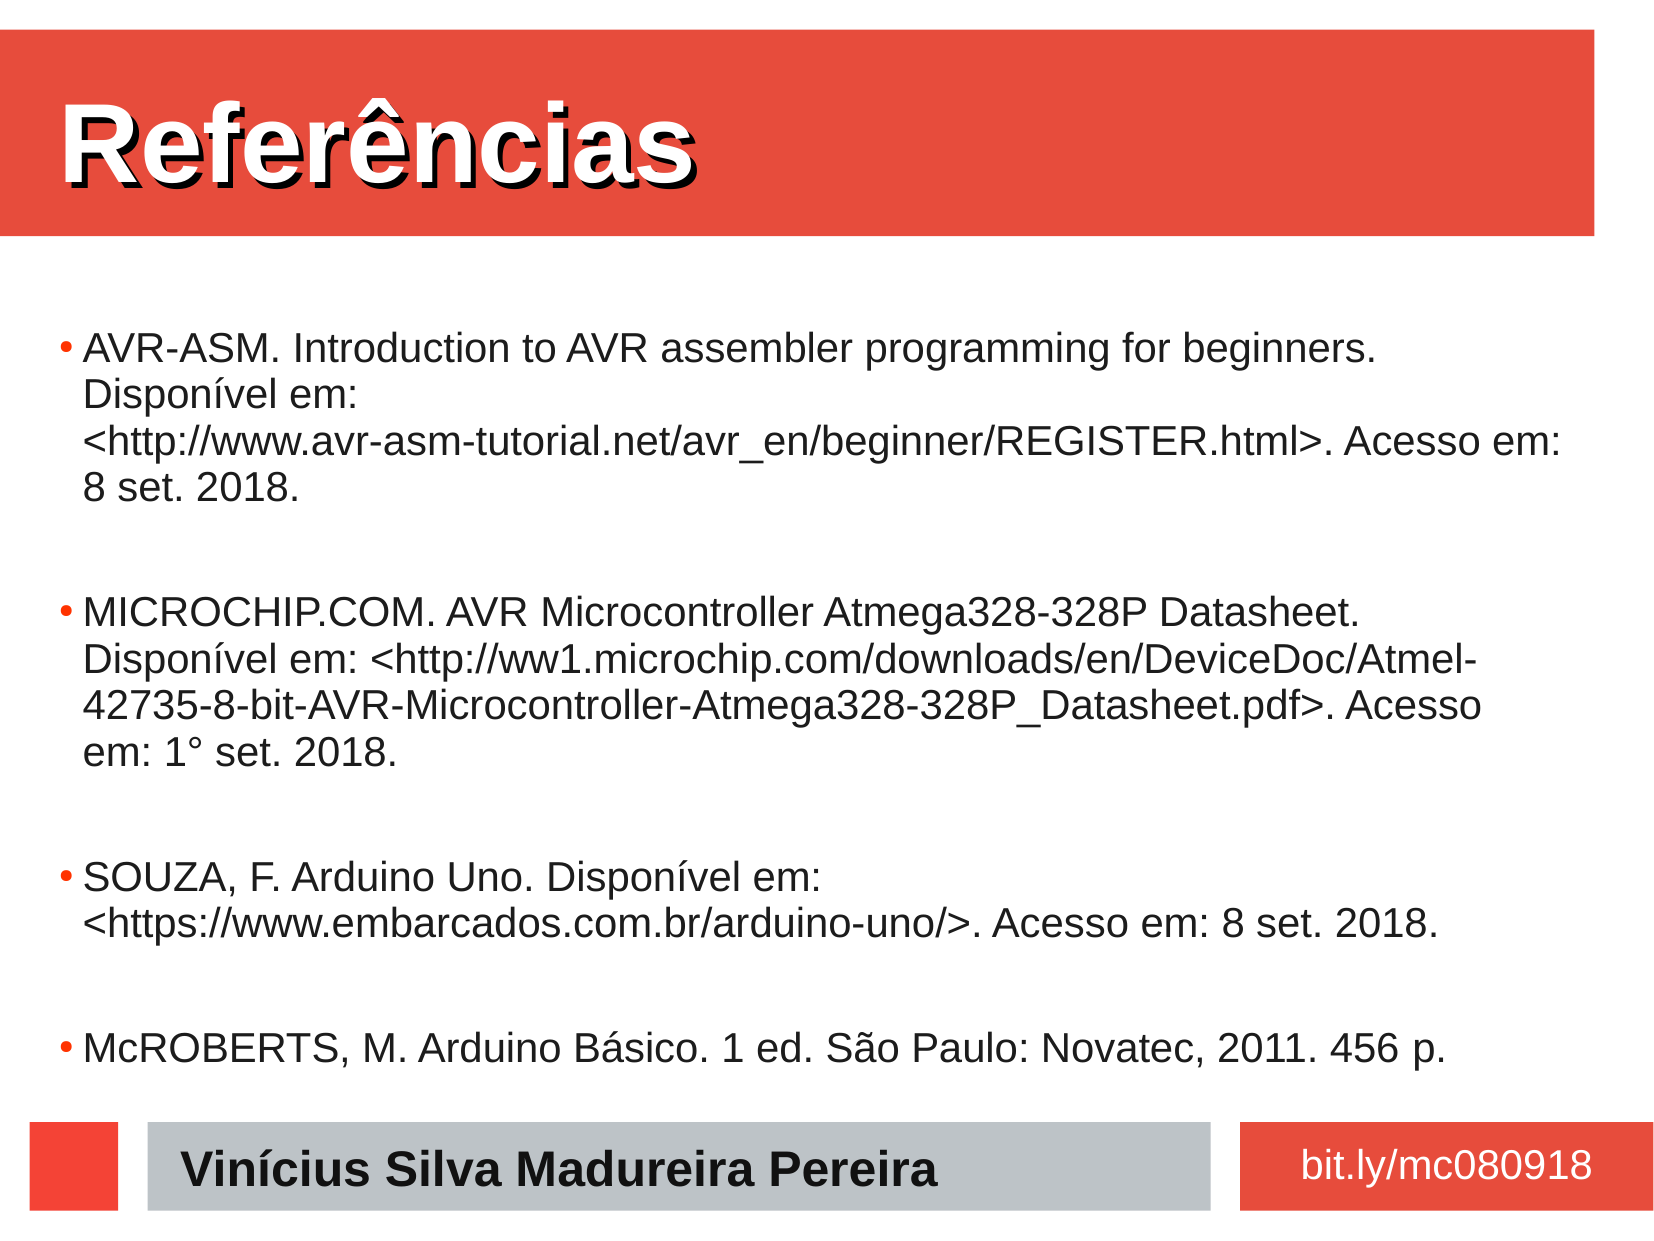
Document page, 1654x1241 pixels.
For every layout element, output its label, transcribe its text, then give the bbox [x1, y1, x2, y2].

title Referências [59, 59, 1595, 207]
text_box bit.ly/mc080918 [1228, 1133, 1654, 1205]
text_box Vinícius Silva Madureira Pereira [165, 1133, 1170, 1205]
list AVR-ASM. Introduction to AVR assembler programming for beginners. Disponível em: <http://www.avr-asm-tutorial.net/avr_en/beginner/REGISTER.html>. Acesso em: 8 set. 2018. MICROCHIP.COM. AVR Microcontroller Atmega328-328P Datasheet. Disponível em: <http://ww1.microchip.com/downloads/en/DeviceDoc/Atmel-42735-8-bit-AVR-Microcontroller-Atmega328-328P_Datasheet.pdf>. Acesso em: 1° set. 2018. SOUZA, F. Arduino Uno. Disponível em: <https://www.embarcados.com.br/arduino-uno/>. Acesso em: 8 set. 2018. McROBERTS, M. Arduino Básico. 1 ed. São Paulo: Novatec, 2011. 456 p. [59, 324, 1565, 1093]
